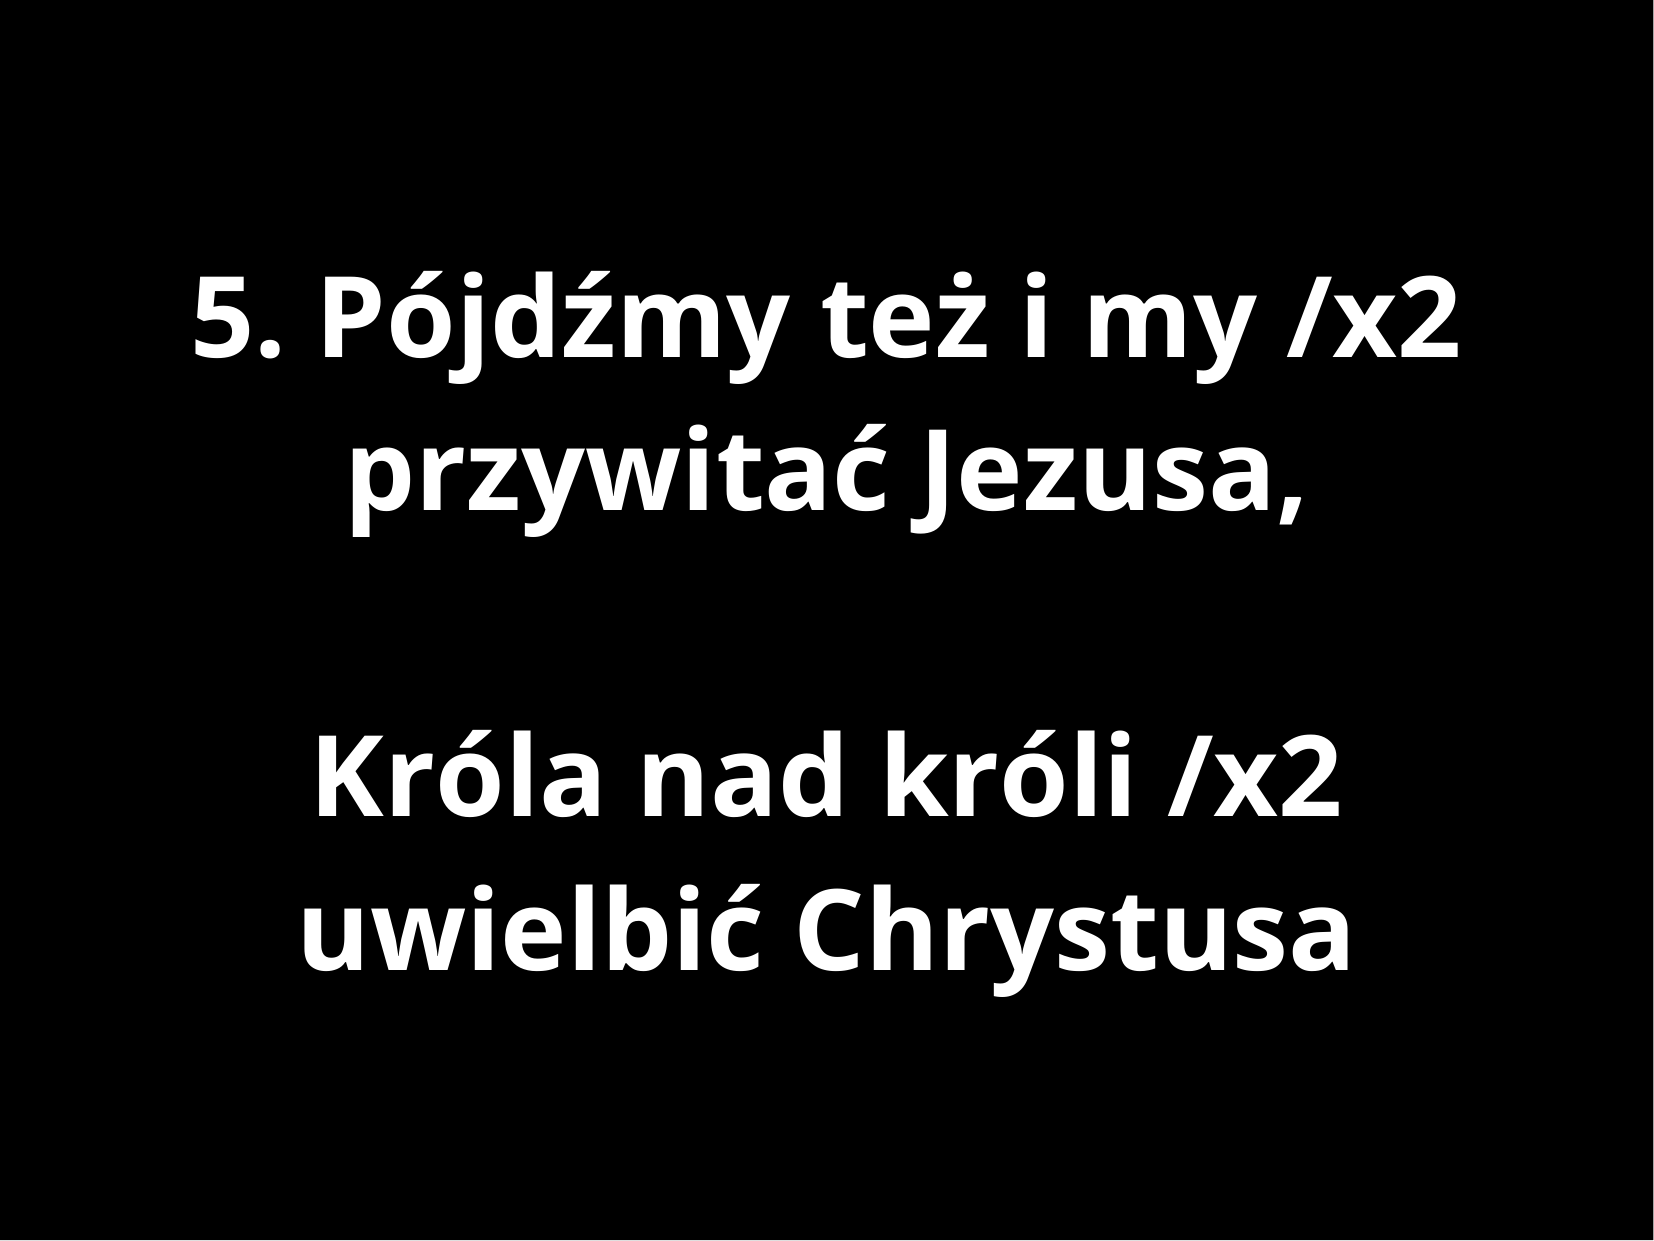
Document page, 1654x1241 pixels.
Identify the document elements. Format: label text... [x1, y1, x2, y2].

title 5. Pójdźmy też i my /x2 przywitać Jezusa, Króla nad króli /x2 uwielbić Chrystusa [0, 0, 1654, 1241]
